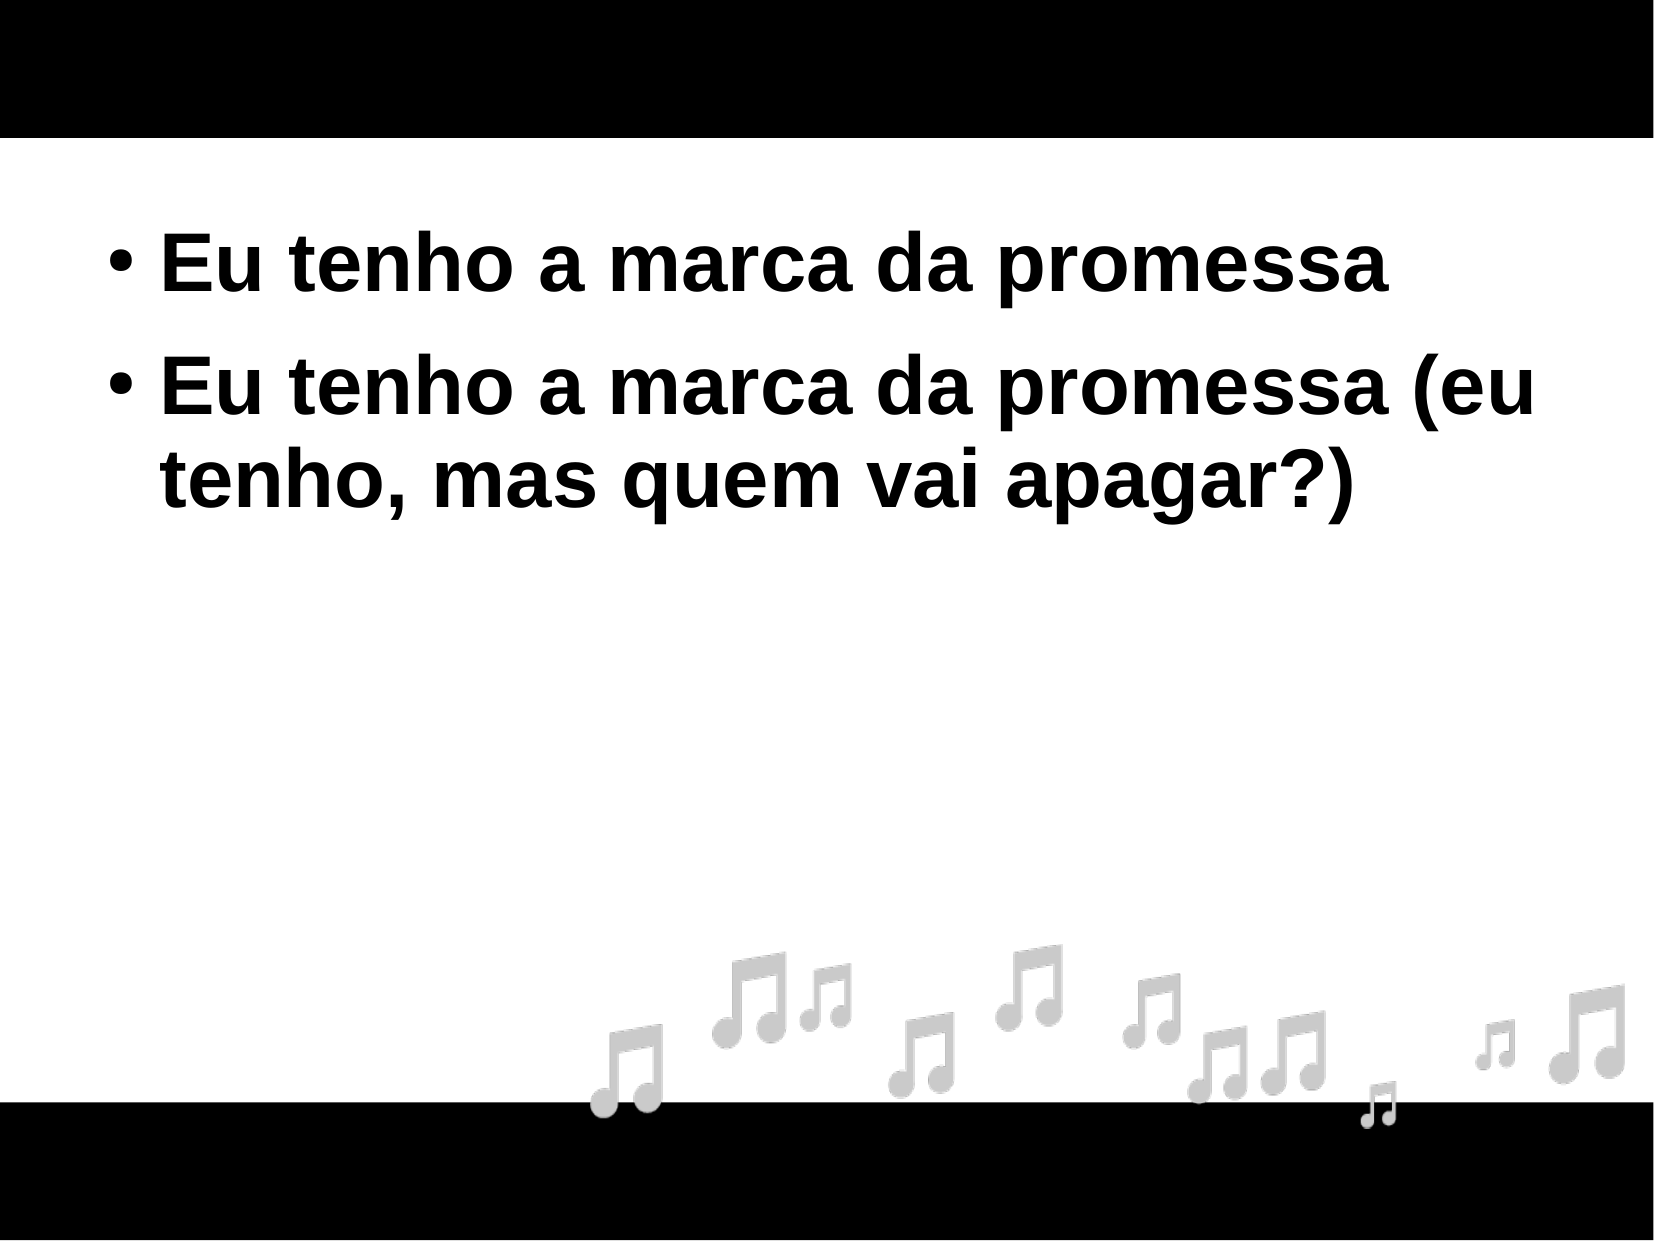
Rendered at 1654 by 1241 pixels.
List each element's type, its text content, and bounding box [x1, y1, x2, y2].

list Eu tenho a marca da promessa Eu tenho a marca da promessa (eu tenho, mas quem vai apagar?) [88, 216, 1625, 1004]
